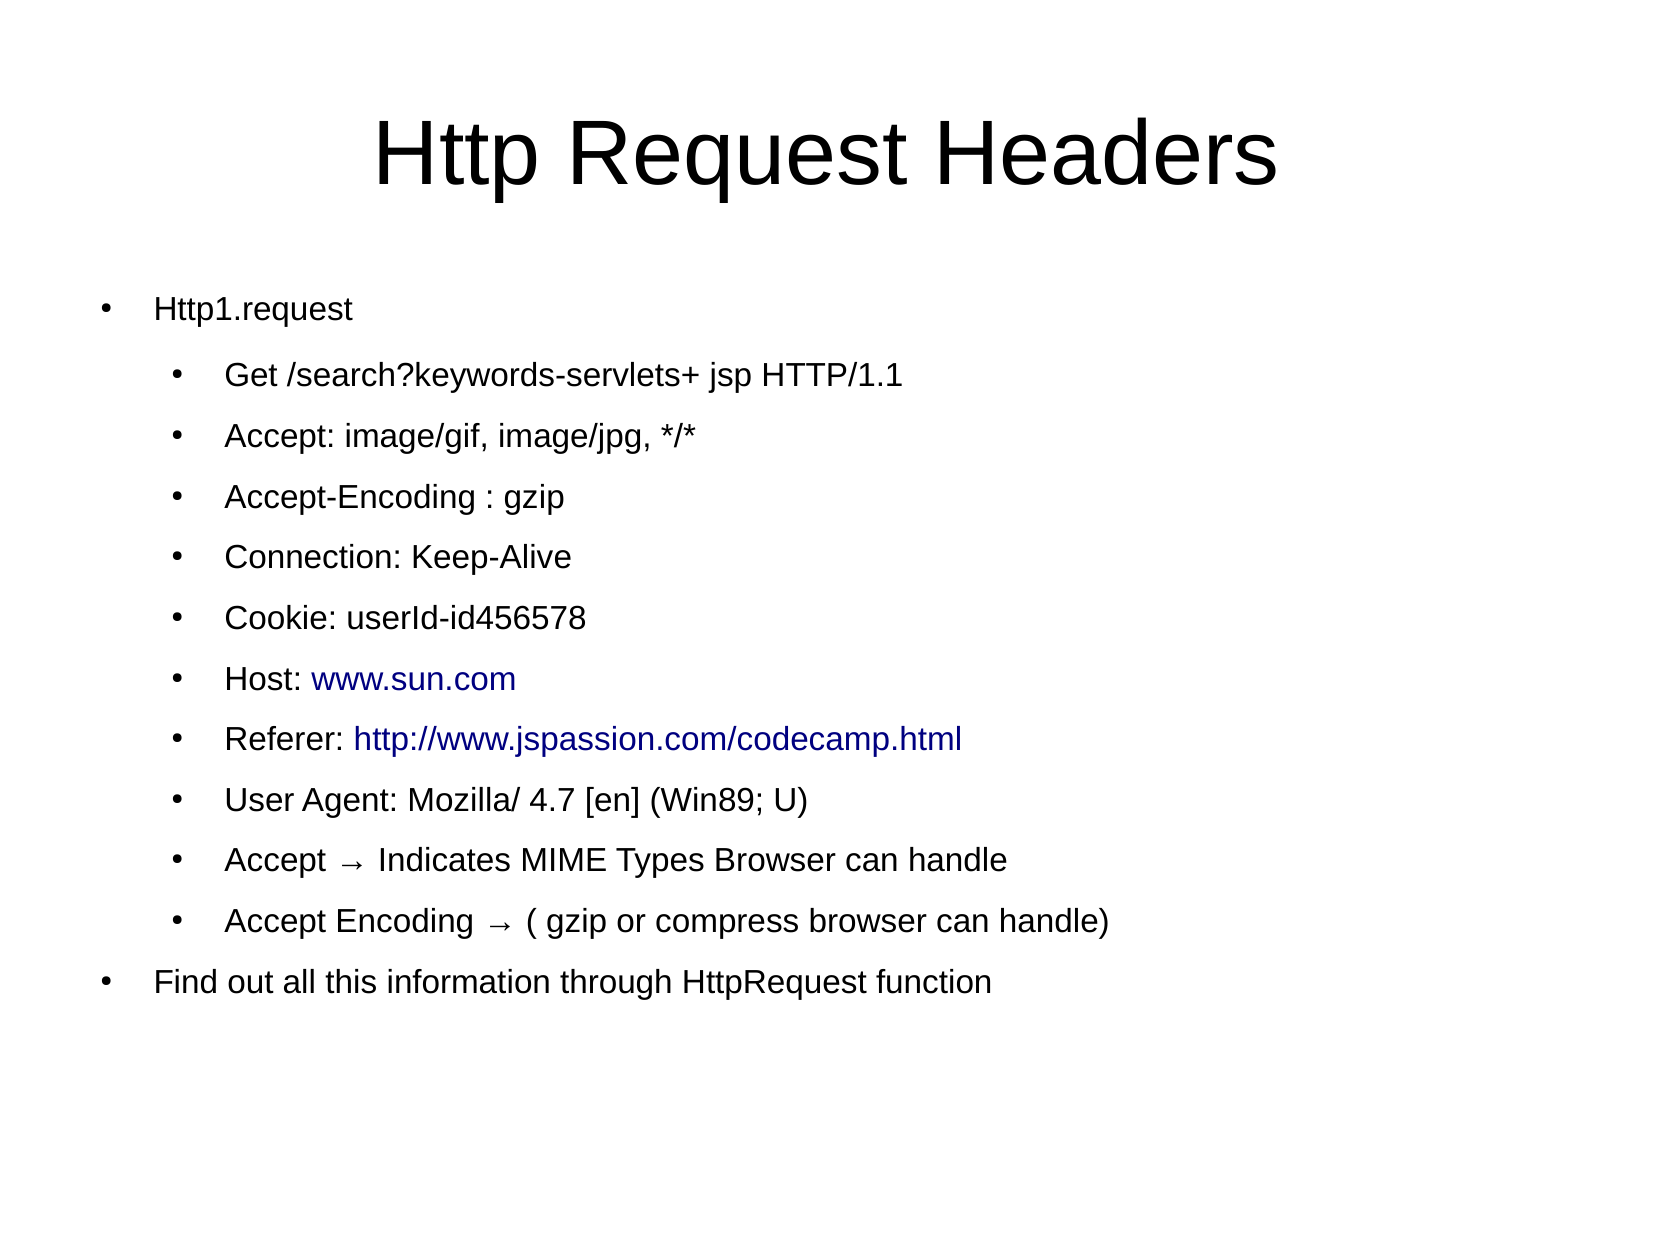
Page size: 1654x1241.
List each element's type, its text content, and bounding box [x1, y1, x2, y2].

list Http1.request Get /search?keywords-servlets+ jsp HTTP/1.1 Accept: image/gif, image/jpg, */* Accept-Encoding : gzip Connection: Keep-Alive Cookie: userId-id456578 Host: www.sun.com Referer: http://www.jspassion.com/codecamp.html User Agent: Mozilla/ 4.7 [en] (Win89; U) Accept → Indicates MIME Types Browser can handle Accept Encoding → ( gzip or compress browser can handle) Find out all this information through HttpRequest function [82, 290, 1571, 1109]
title Http Request Headers [82, 49, 1571, 257]
